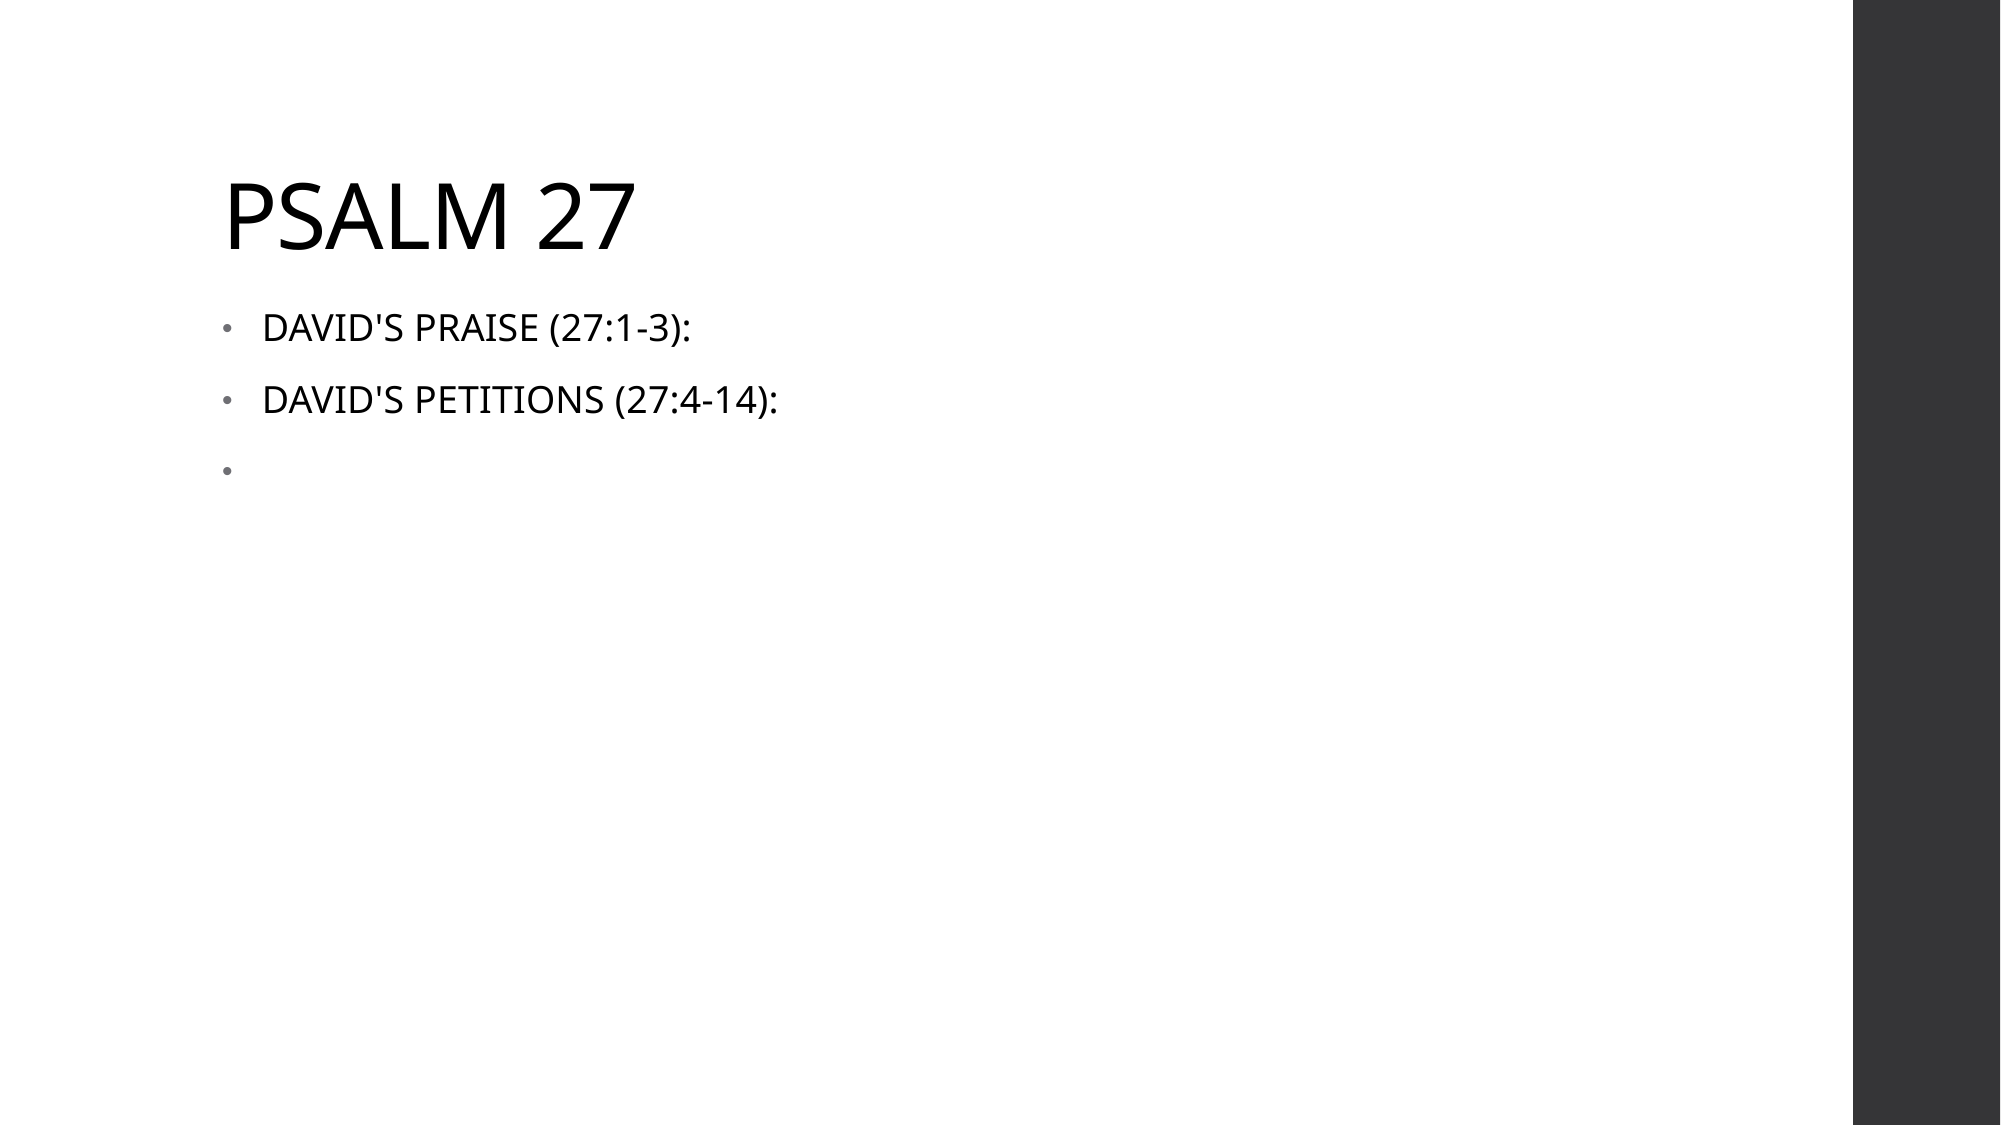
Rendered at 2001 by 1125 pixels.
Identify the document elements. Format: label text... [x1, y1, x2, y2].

title PSALM 27 [206, 60, 1797, 278]
list DAVID'S PRAISE (27:1-3): DAVID'S PETITIONS (27:4-14): [206, 299, 1617, 1014]
